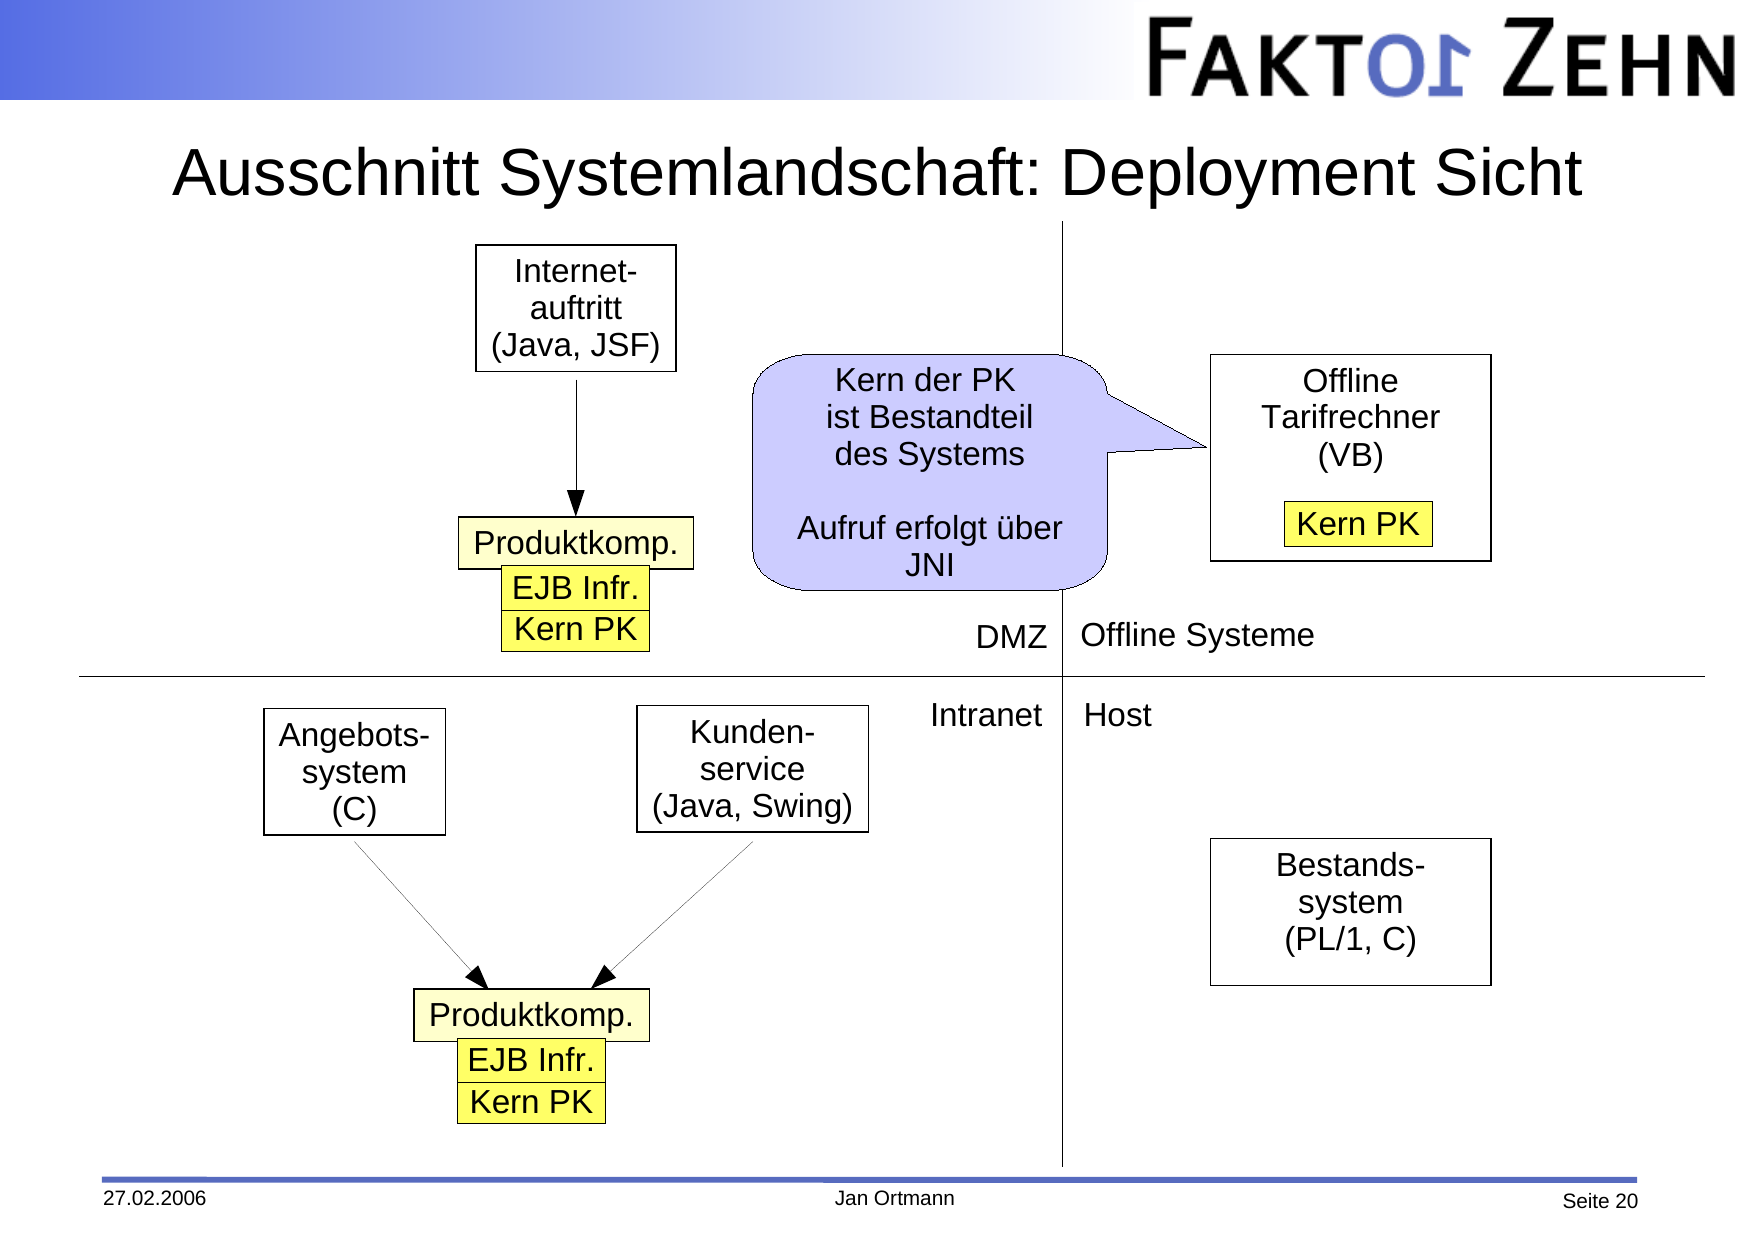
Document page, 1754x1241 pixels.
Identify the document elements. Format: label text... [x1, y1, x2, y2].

text_box Internet- auftritt (Java, JSF) [476, 245, 677, 372]
text_box Intranet [915, 689, 1058, 742]
text_box Produktkomp. [414, 989, 650, 1042]
text_box Bestands- system (PL/1, C) [1210, 838, 1492, 986]
text_box EJB Infr. [457, 1038, 606, 1083]
text_box Kern PK [1284, 501, 1433, 547]
text_box Host [1068, 689, 1167, 742]
text_box Produktkomp. [458, 516, 694, 570]
text_box Offline Tarifrechner (VB) [1210, 354, 1492, 562]
text_box Angebots- system (C) [263, 708, 446, 836]
text_box DMZ [960, 610, 1062, 664]
title Ausschnitt Systemlandschaft: Deployment Sicht [132, 118, 1625, 227]
text_box Kern der PK ist Bestandteil des Systems Aufruf erfolgt über JNI [752, 354, 1207, 591]
text_box Offline Systeme [1065, 608, 1331, 661]
picture [1133, 2, 1749, 105]
text_box EJB Infr. [501, 565, 650, 611]
text_box Kern PK [457, 1083, 606, 1124]
text_box Kunden- service (Java, Swing) [636, 705, 869, 833]
text_box Kern PK [501, 611, 650, 652]
